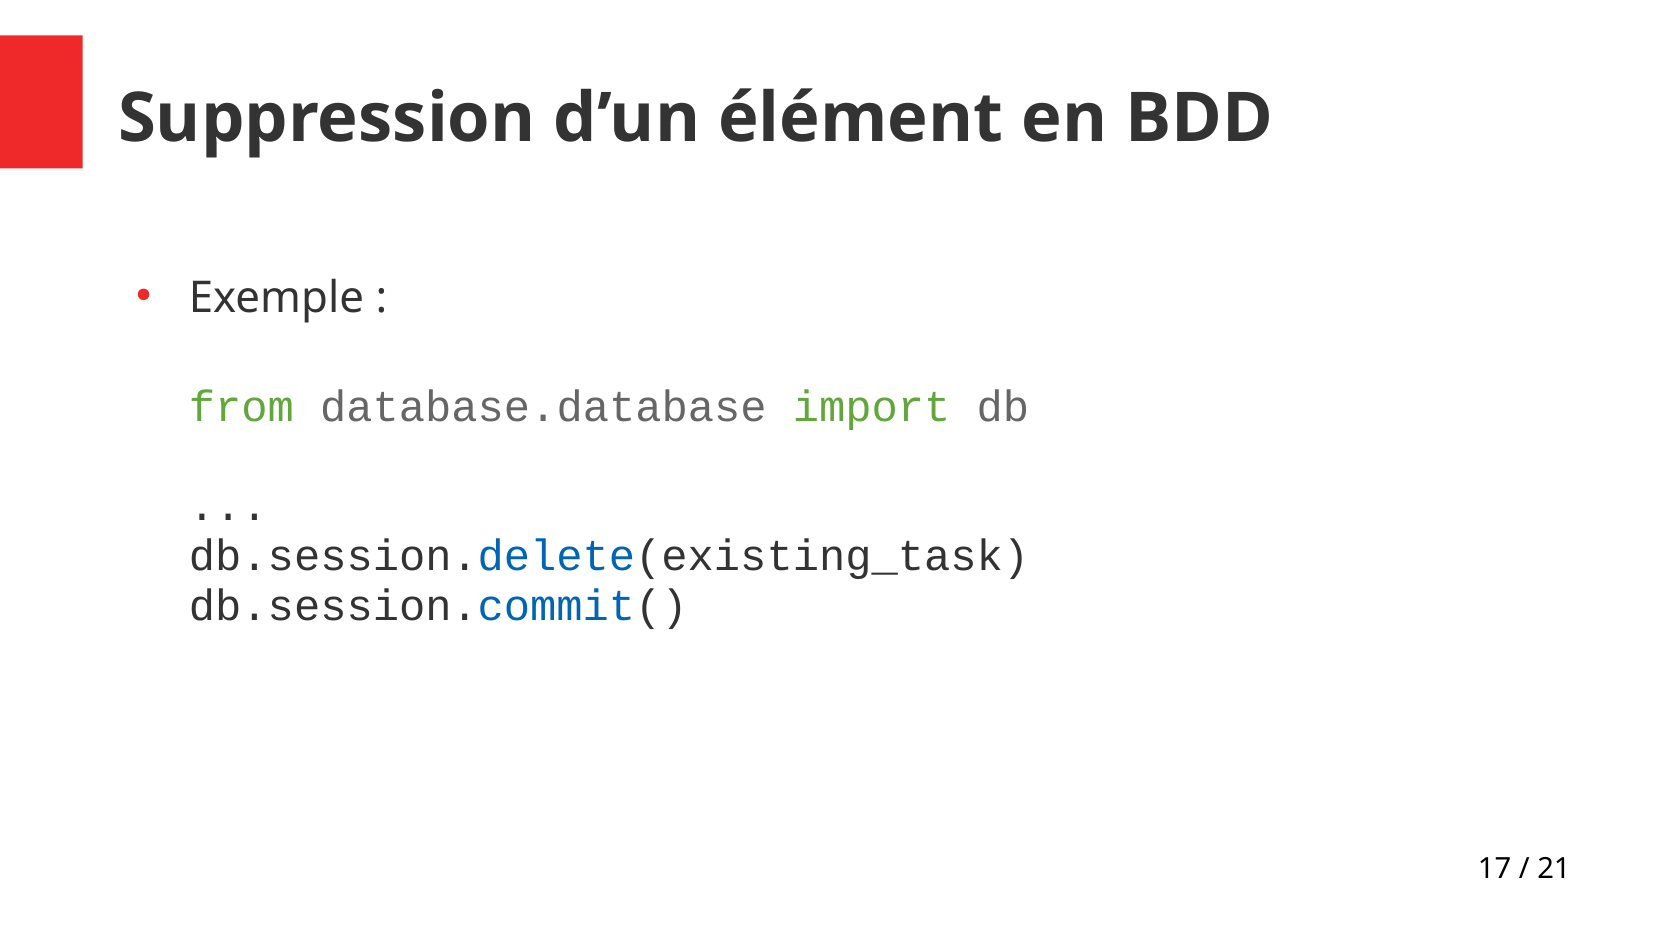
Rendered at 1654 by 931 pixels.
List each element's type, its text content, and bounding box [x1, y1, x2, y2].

title Suppression d’un élément en BDD [118, 37, 1571, 193]
list Exemple : from database.database import db ... db.session.delete(existing_task) db.session.commit() [118, 265, 1536, 806]
